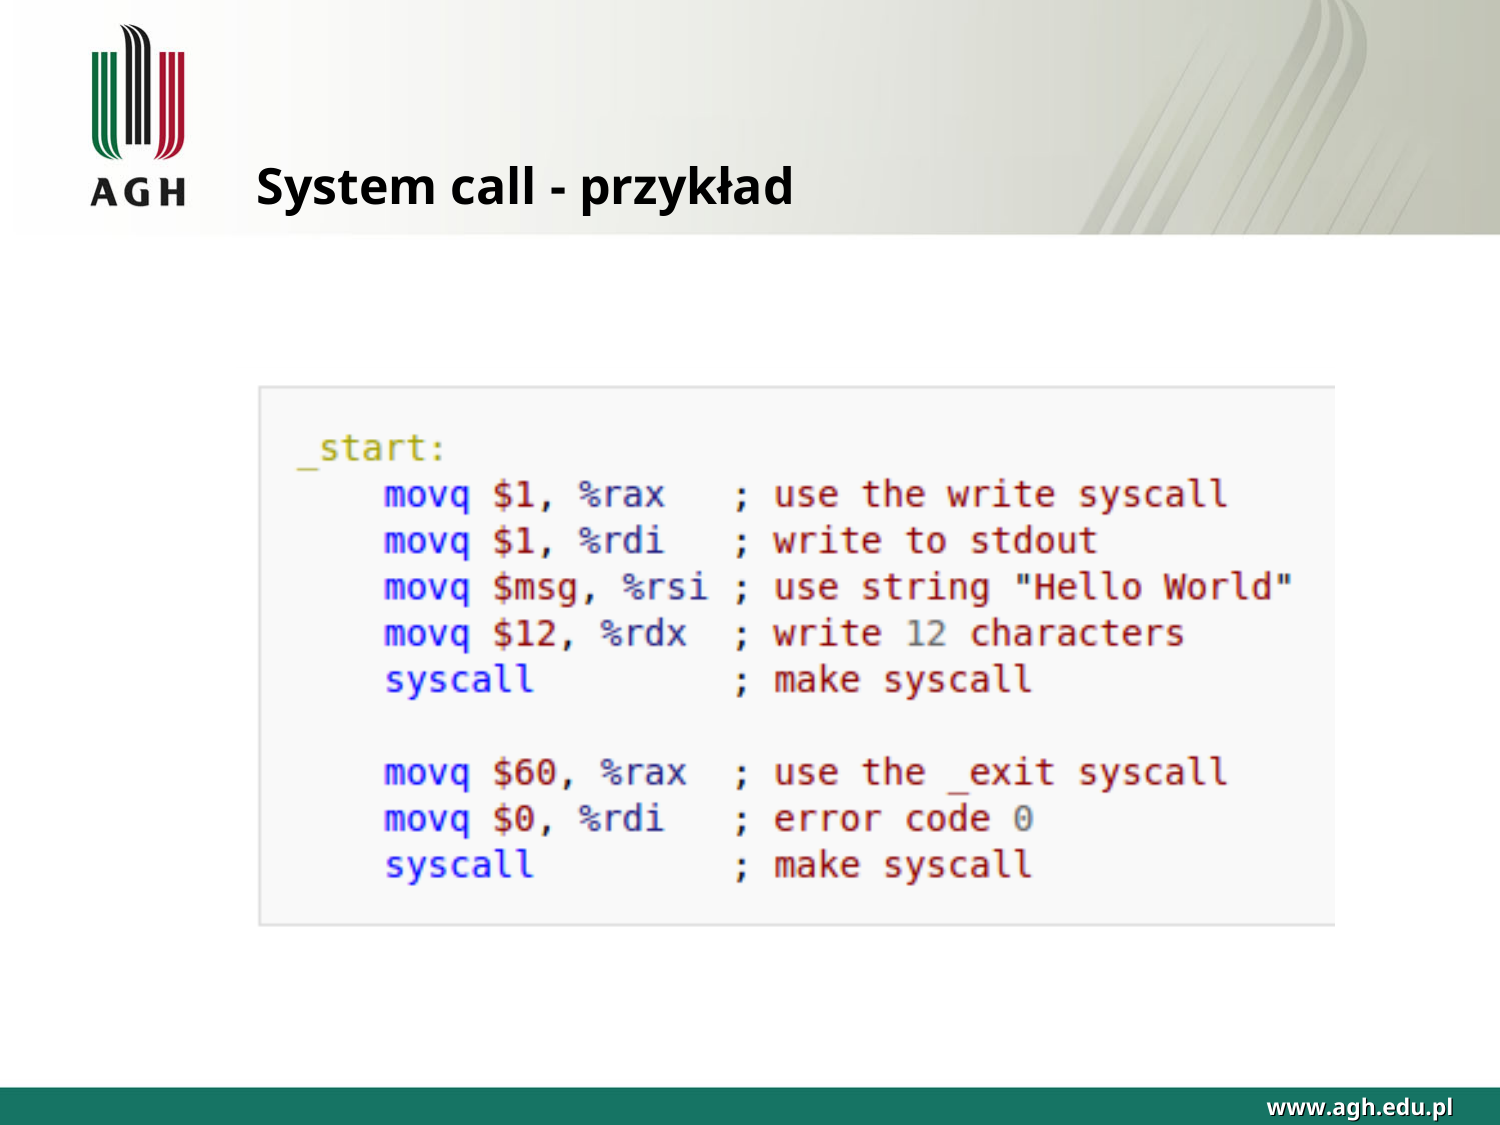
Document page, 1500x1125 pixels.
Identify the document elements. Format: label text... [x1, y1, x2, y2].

title System call - przykład [242, 129, 1436, 241]
picture [0, 0, 1500, 1125]
text_box www.agh.edu.pl [1251, 1084, 1500, 1125]
